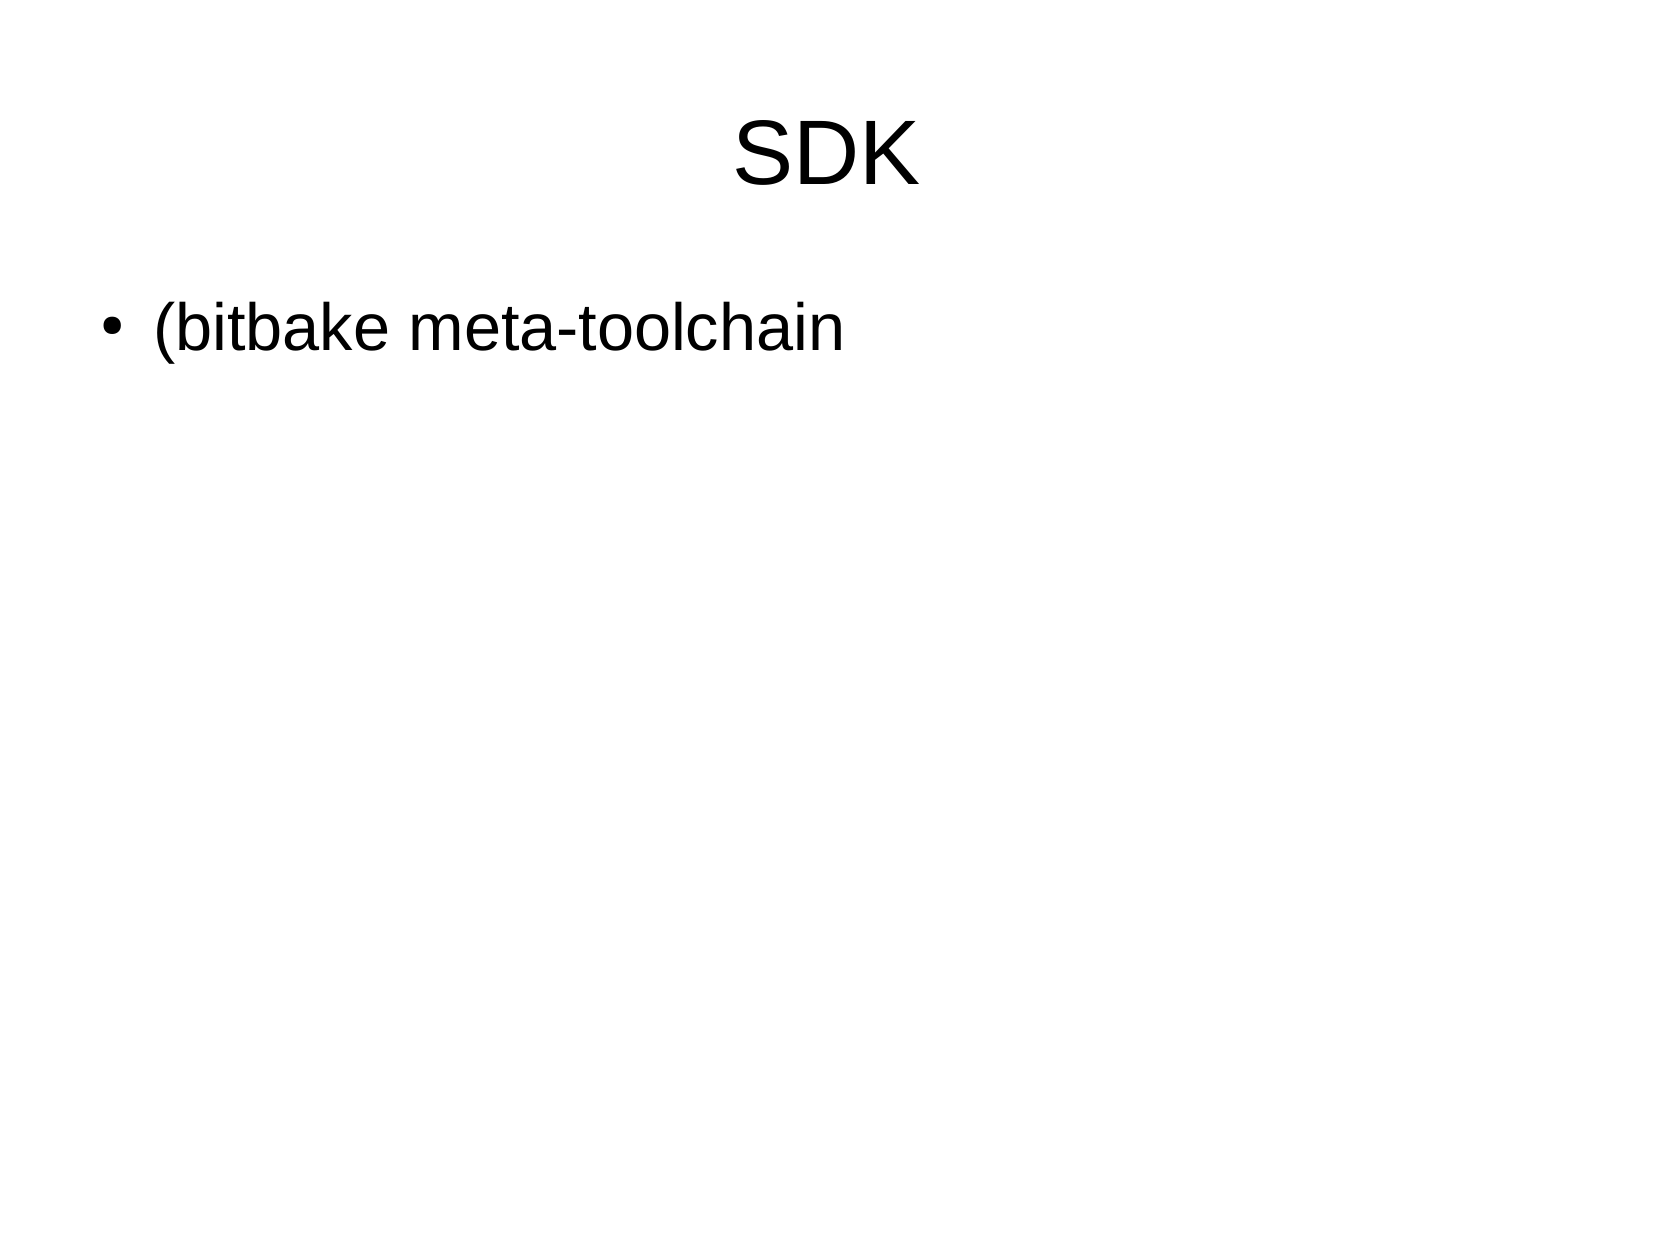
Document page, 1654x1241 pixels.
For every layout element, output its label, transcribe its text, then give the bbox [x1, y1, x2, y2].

title SDK [82, 49, 1571, 257]
list (bitbake meta-toolchain [82, 290, 1538, 1010]
